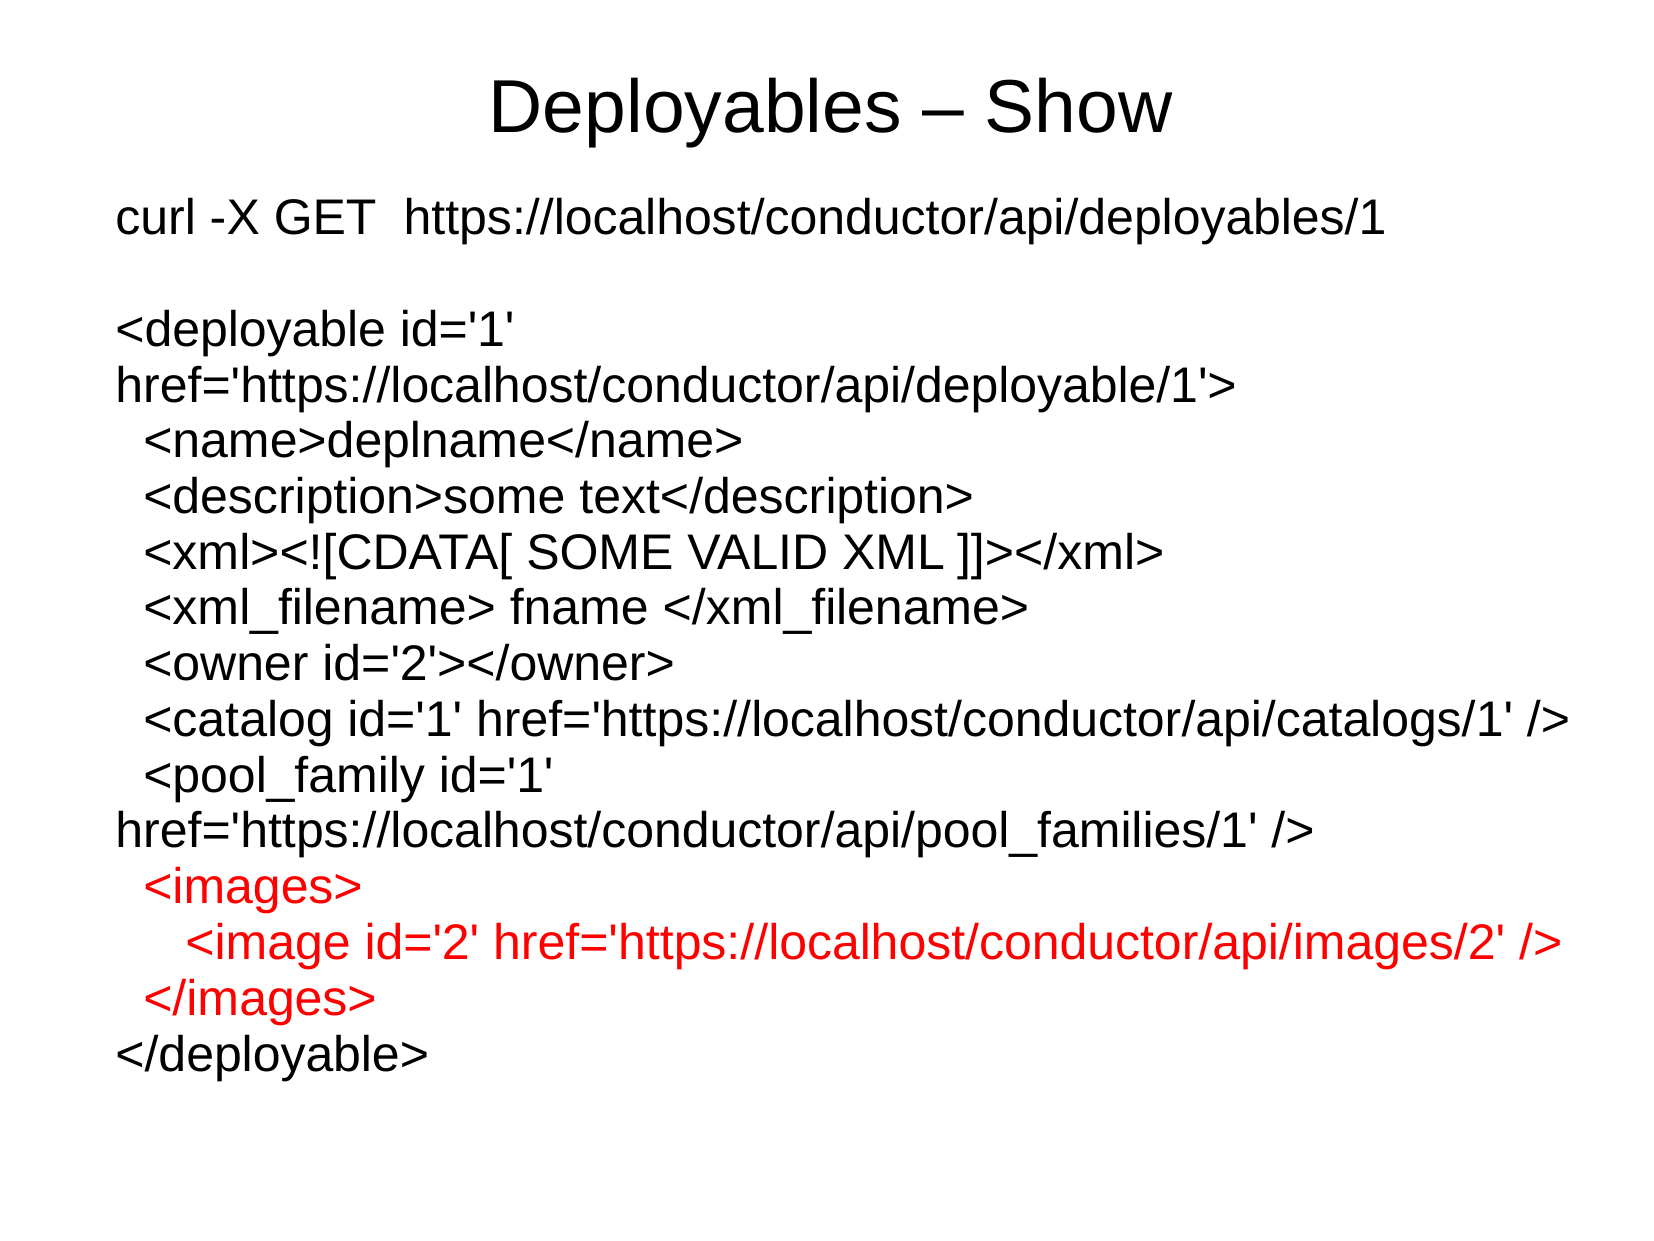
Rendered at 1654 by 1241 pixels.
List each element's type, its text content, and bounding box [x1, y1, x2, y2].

subtitle curl -X GET https://localhost/conductor/api/deployables/1 <deployable id='1' href='https://localhost/conductor/api/deployable/1'> <name>deplname</name> <description>some text</description> <xml><![CDATA[ SOME VALID XML ]]></xml> <xml_filename> fname </xml_filename> <owner id='2'></owner> <catalog id='1' href='https://localhost/conductor/api/catalogs/1' /> <pool_family id='1' href='https://localhost/conductor/api/pool_families/1' /> <images> <image id='2' href='https://localhost/conductor/api/images/2' /> </images> </deployable> [115, 189, 1631, 1241]
title Deployables – Show [86, 2, 1576, 211]
